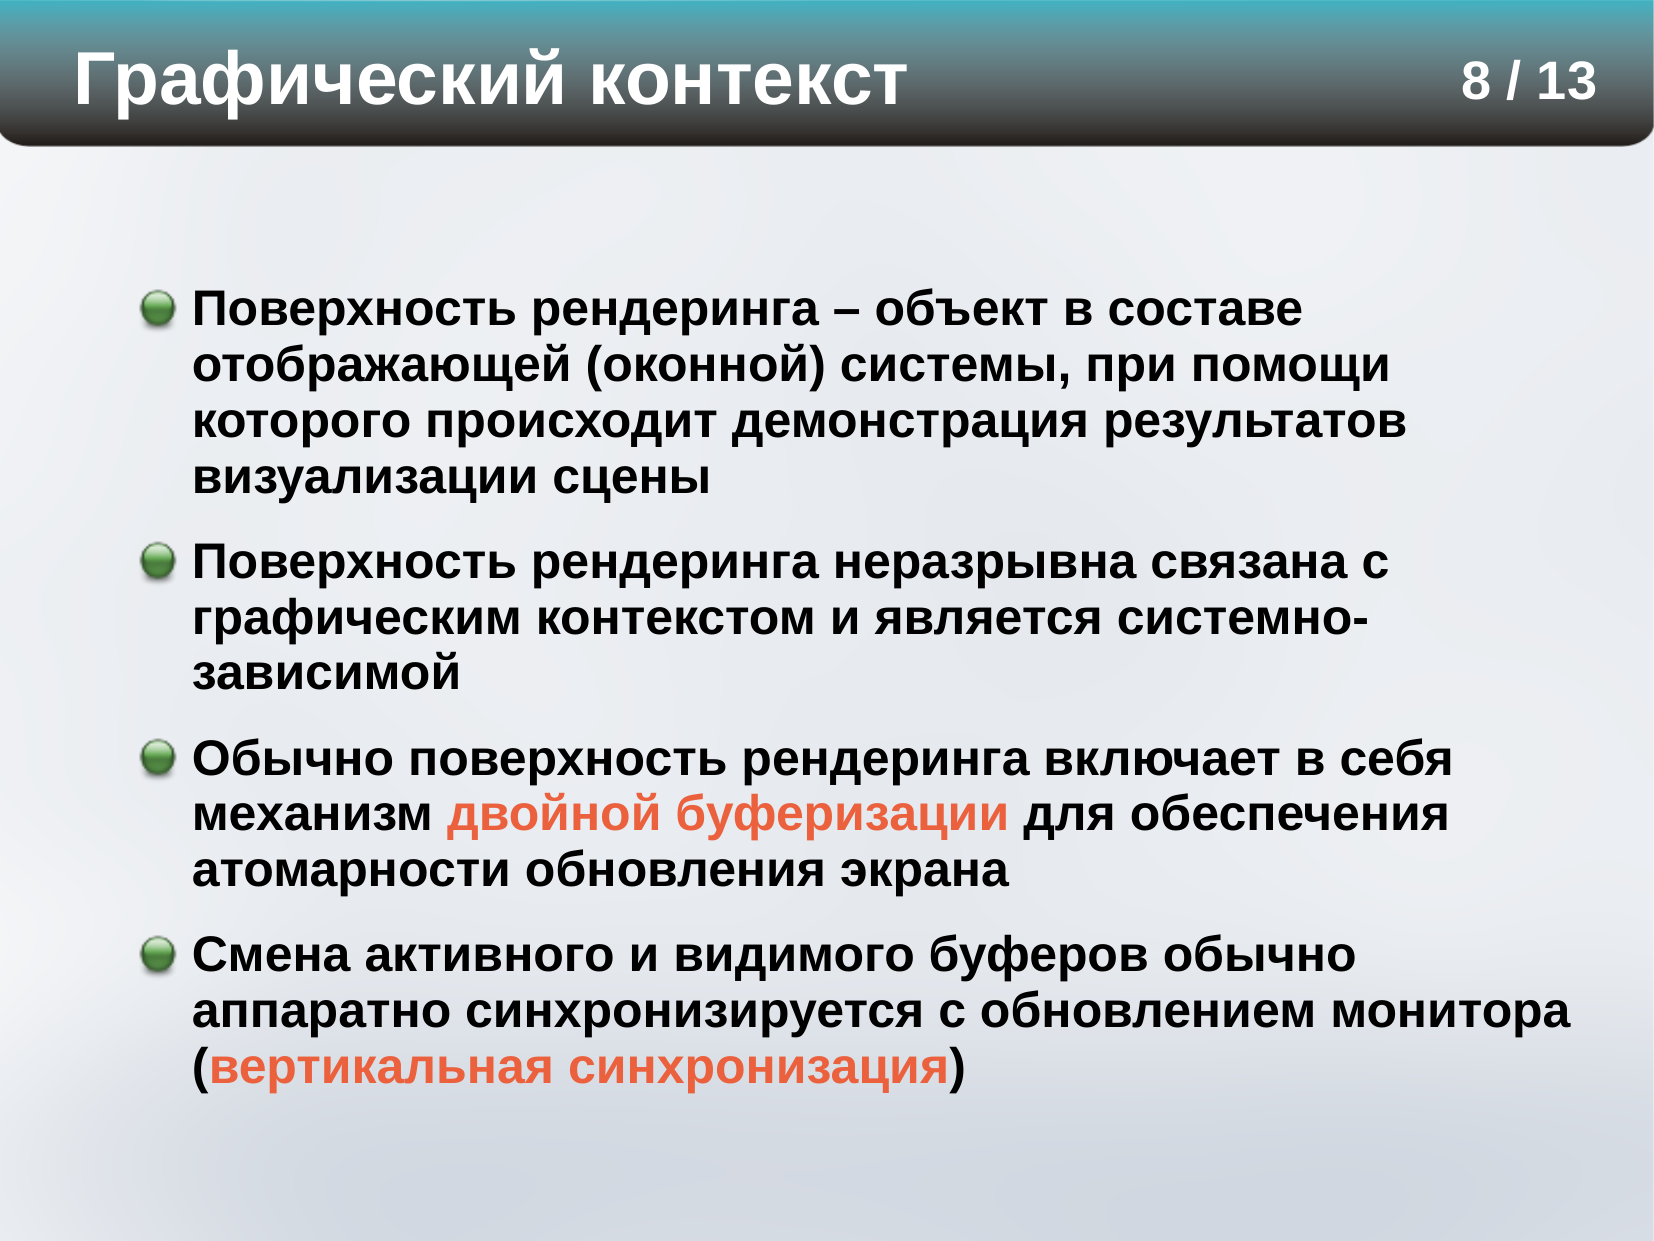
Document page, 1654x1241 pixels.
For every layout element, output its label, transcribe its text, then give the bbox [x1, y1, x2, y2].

text_box Поверхность рендеринга – объект в составе отображающей (оконной) системы, при помощи которого происходит демонстрация результатов визуализации сцены Поверхность рендеринга неразрывна связана с графическим контекстом и является системно-зависимой Обычно поверхность рендеринга включает в себя механизм двойной буферизации для обеспечения атомарности обновления экрана Смена активного и видимого буферов обычно аппаратно синхронизируется с обновлением монитора (вертикальная синхронизация) [118, 273, 1595, 1102]
text_box <number> / 13 [1446, 42, 1654, 179]
text_box Графический контекст [59, 29, 1418, 129]
picture [0, 0, 1654, 1241]
